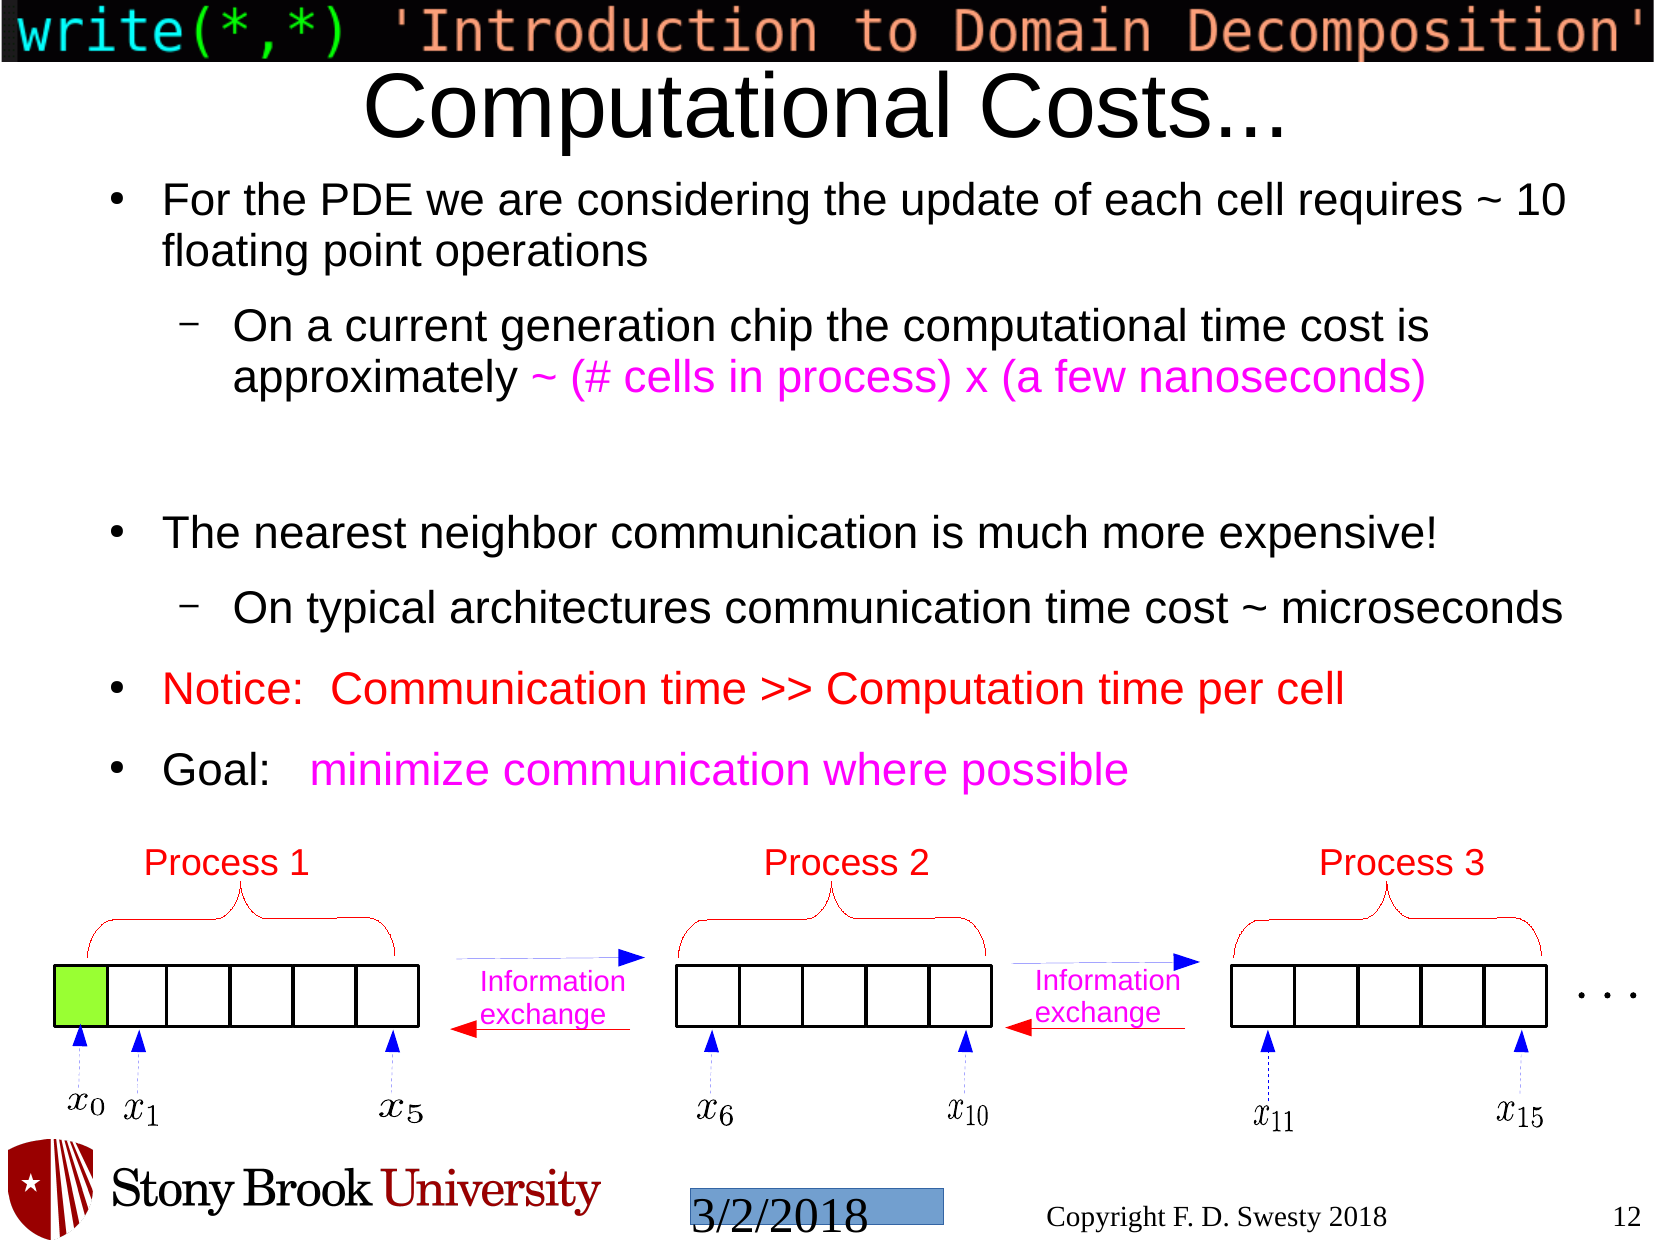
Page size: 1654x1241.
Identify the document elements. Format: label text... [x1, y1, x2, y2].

picture [8, 1139, 601, 1240]
text_box Information exchange [1020, 963, 1197, 1037]
text_box [54, 965, 108, 1027]
list For the PDE we are considering the update of each cell requires ~ 10 floating point operations On a current generation chip the computational time cost is approximately ~ (# cells in process) x (a few nanoseconds) The nearest neighbor communication is much more expensive! On typical architectures communication time cost ~ microseconds Notice: Communication time >> Computation time per cell Goal: minimize communication where possible [90, 173, 1580, 1116]
text_box [66, 1093, 106, 1116]
text_box [377, 1099, 425, 1124]
text_box Process 1 [128, 834, 384, 892]
text_box [1231, 965, 1547, 1027]
text_box [1573, 992, 1642, 999]
text_box [676, 965, 992, 1027]
title Computational Costs... [82, 2, 1571, 210]
text_box Process 3 [1303, 834, 1559, 892]
text_box [695, 1099, 735, 1126]
text_box [947, 1099, 989, 1126]
text_box Information exchange [1020, 956, 1173, 963]
text_box [1252, 1105, 1295, 1132]
picture [1, 0, 1654, 62]
text_box [1495, 1101, 1545, 1128]
text_box [122, 1099, 161, 1126]
text_box Process 2 [748, 834, 1004, 892]
